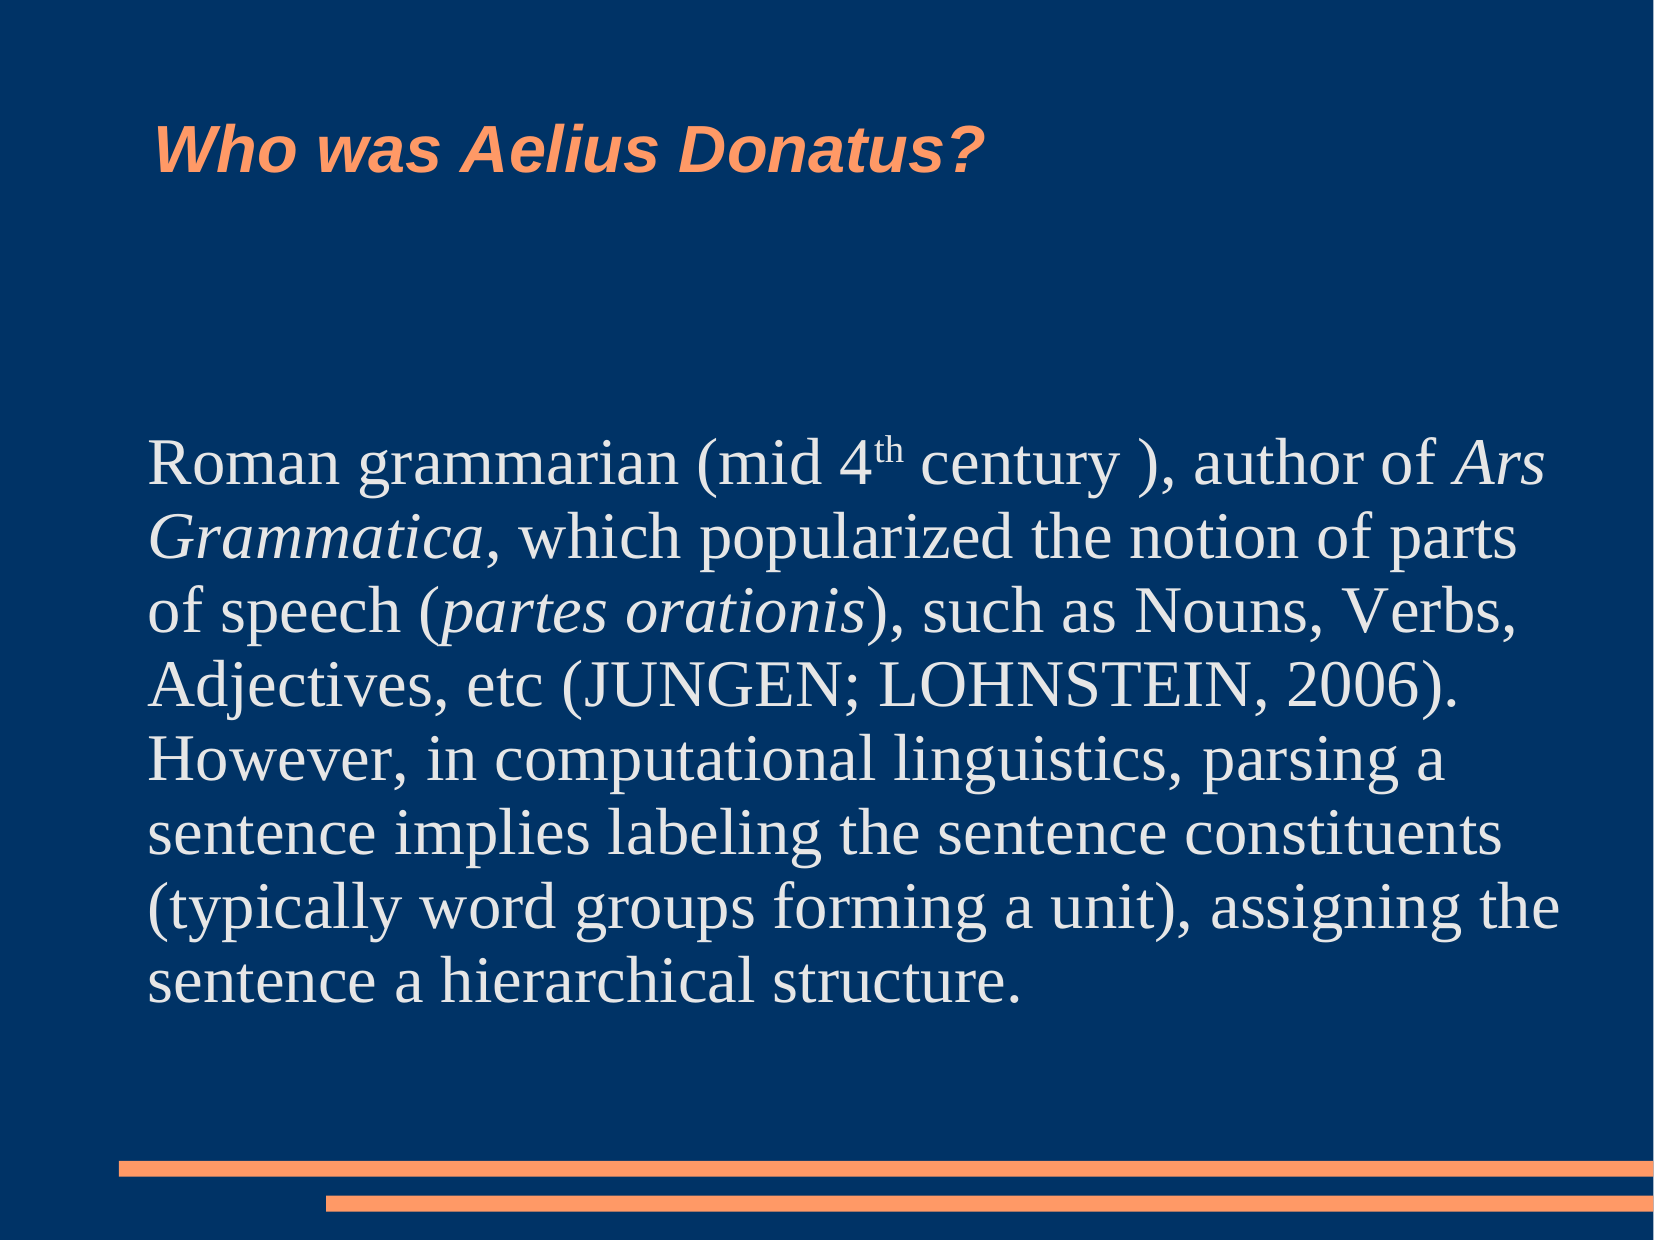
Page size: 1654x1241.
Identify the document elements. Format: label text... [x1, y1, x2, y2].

list Roman grammarian (mid 4th century ), author of Ars Grammatica, which popularized the notion of parts of speech (partes orationis), such as Nouns, Verbs, Adjectives, etc (JUNGEN; LOHNSTEIN, 2006). However, in computational linguistics, parsing a sentence implies labeling the sentence constituents (typically word groups forming a unit), assigning the sentence a hierarchical structure. [147, 350, 1565, 1241]
title Who was Aelius Donatus? [121, 46, 1534, 254]
